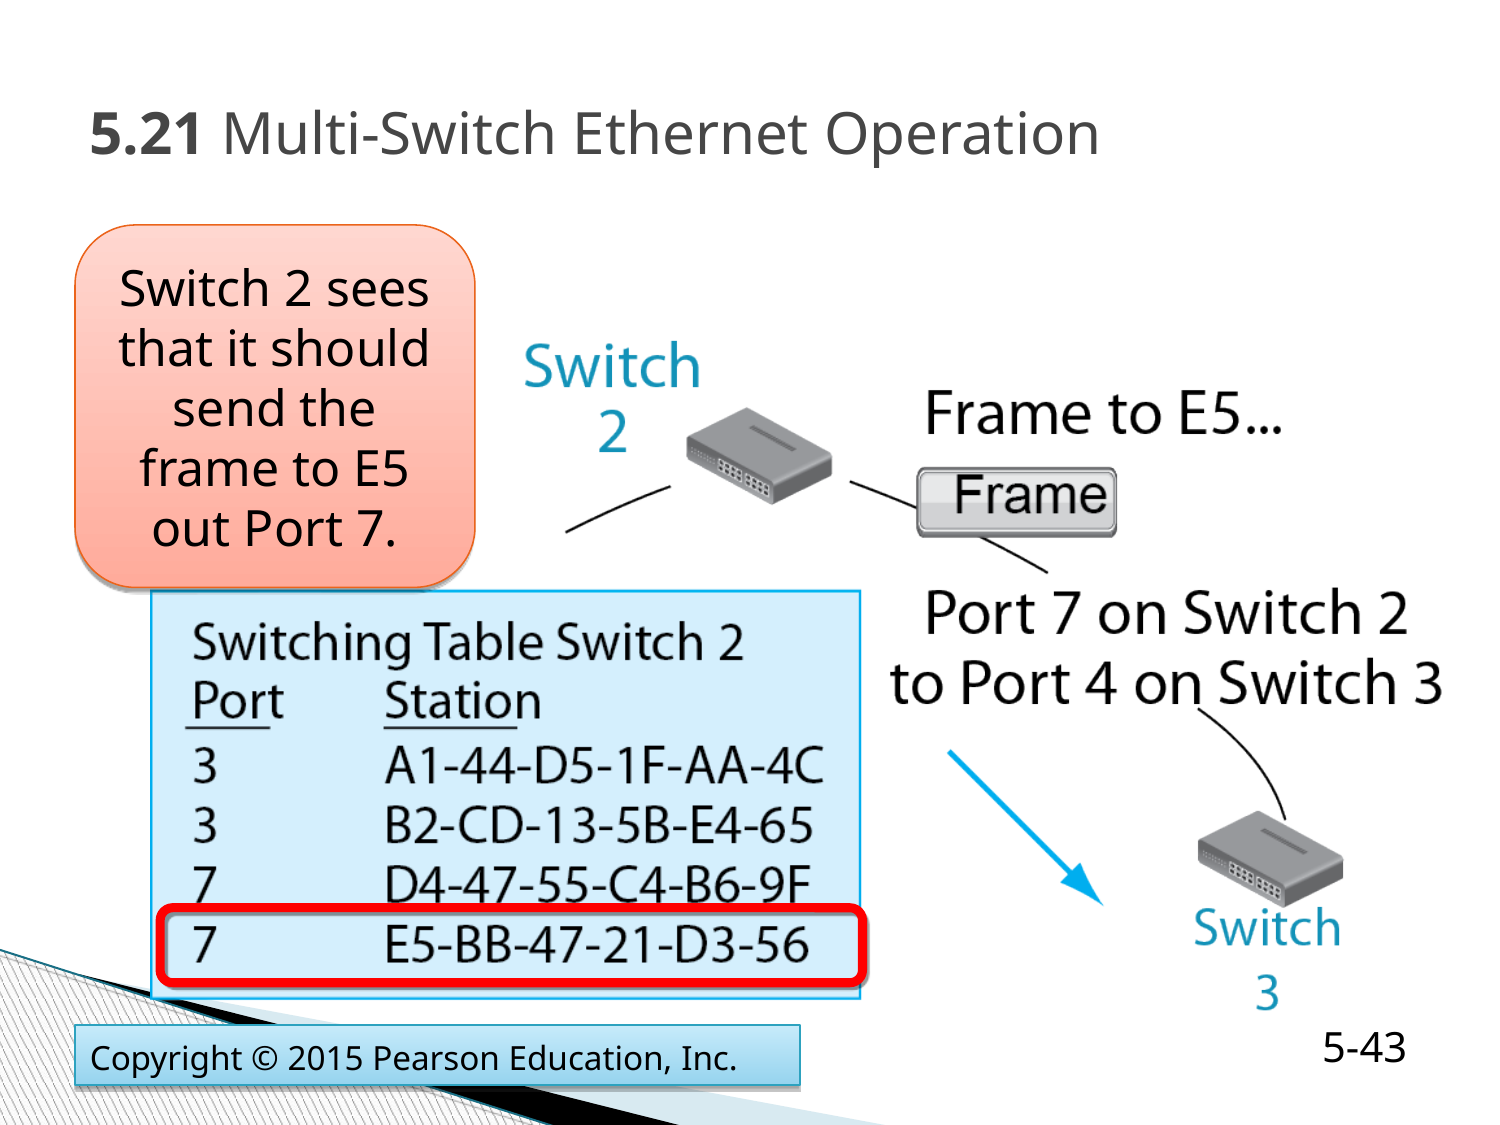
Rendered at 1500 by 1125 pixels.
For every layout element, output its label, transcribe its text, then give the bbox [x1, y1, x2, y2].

text_box Switch 2 sees that it should send the frame to E5 out Port 7. [75, 224, 475, 588]
picture [165, 913, 857, 978]
picture [0, 333, 1446, 1125]
slide_number 5-<number> [1262, 1025, 1423, 1085]
title 5.21 Multi-Switch Ethernet Operation [75, 37, 1425, 225]
footer Copyright © 2015 Pearson Education, Inc. [75, 1025, 800, 1085]
